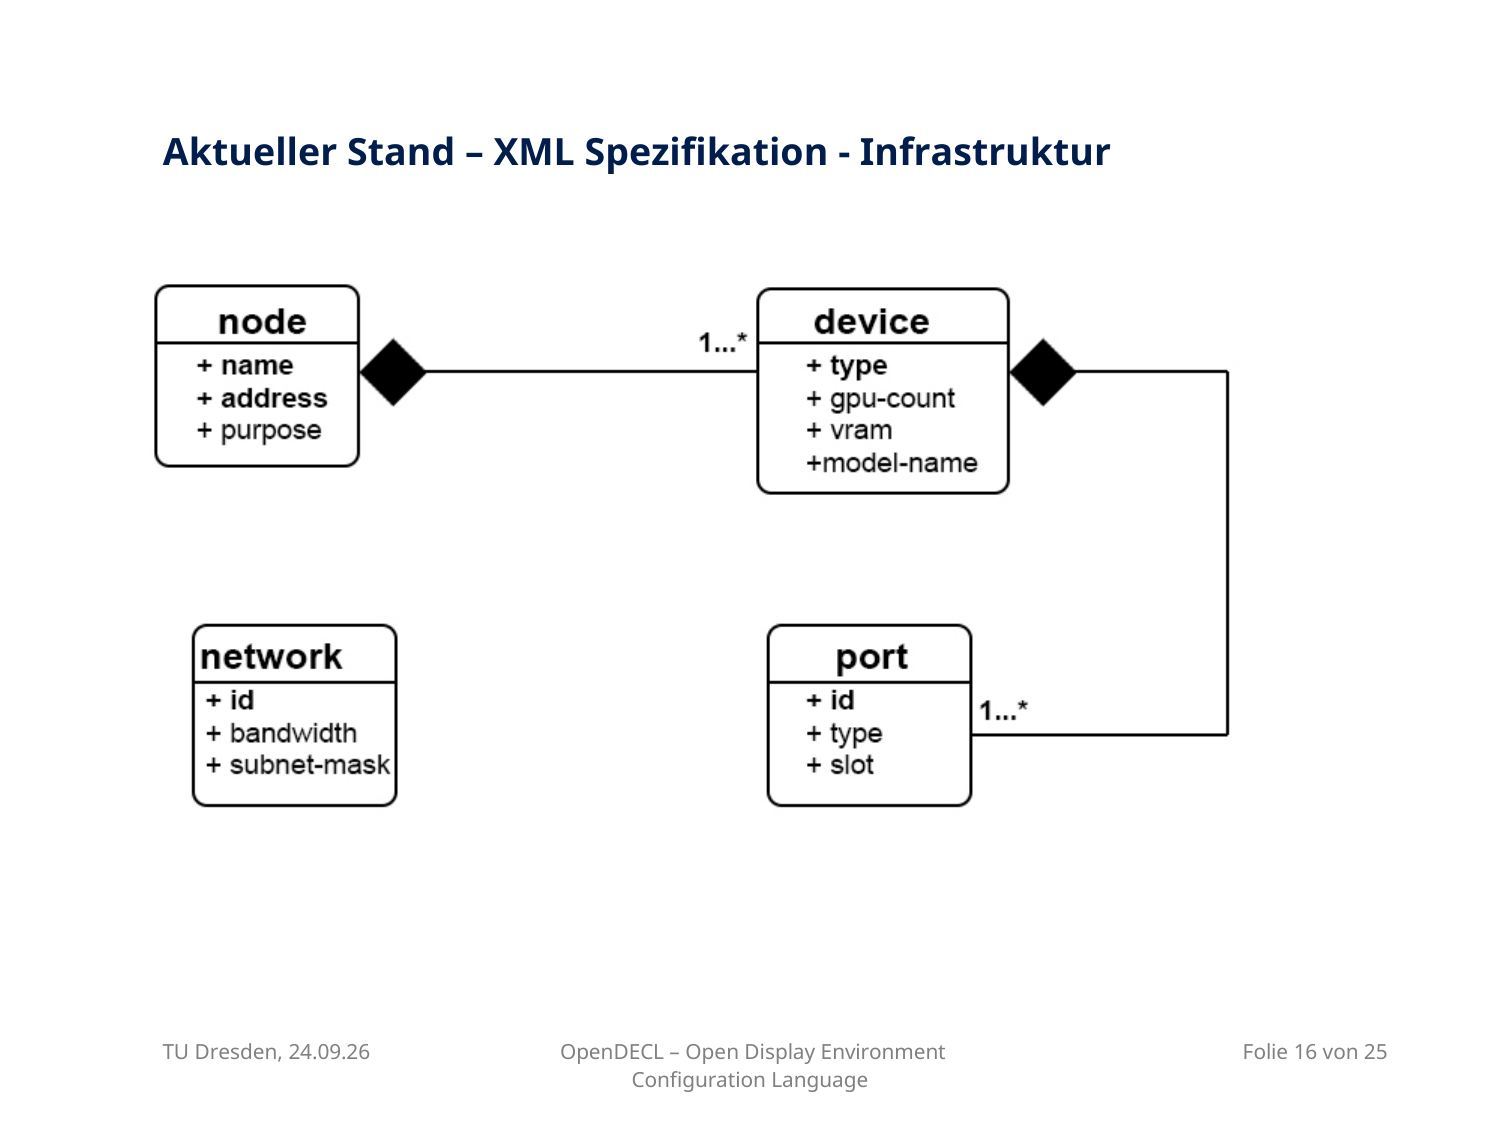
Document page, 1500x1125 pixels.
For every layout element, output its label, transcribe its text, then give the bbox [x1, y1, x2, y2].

picture [3, 217, 1500, 968]
list Aktueller Stand – XML Spezifikation - Infrastruktur [162, 118, 1418, 217]
